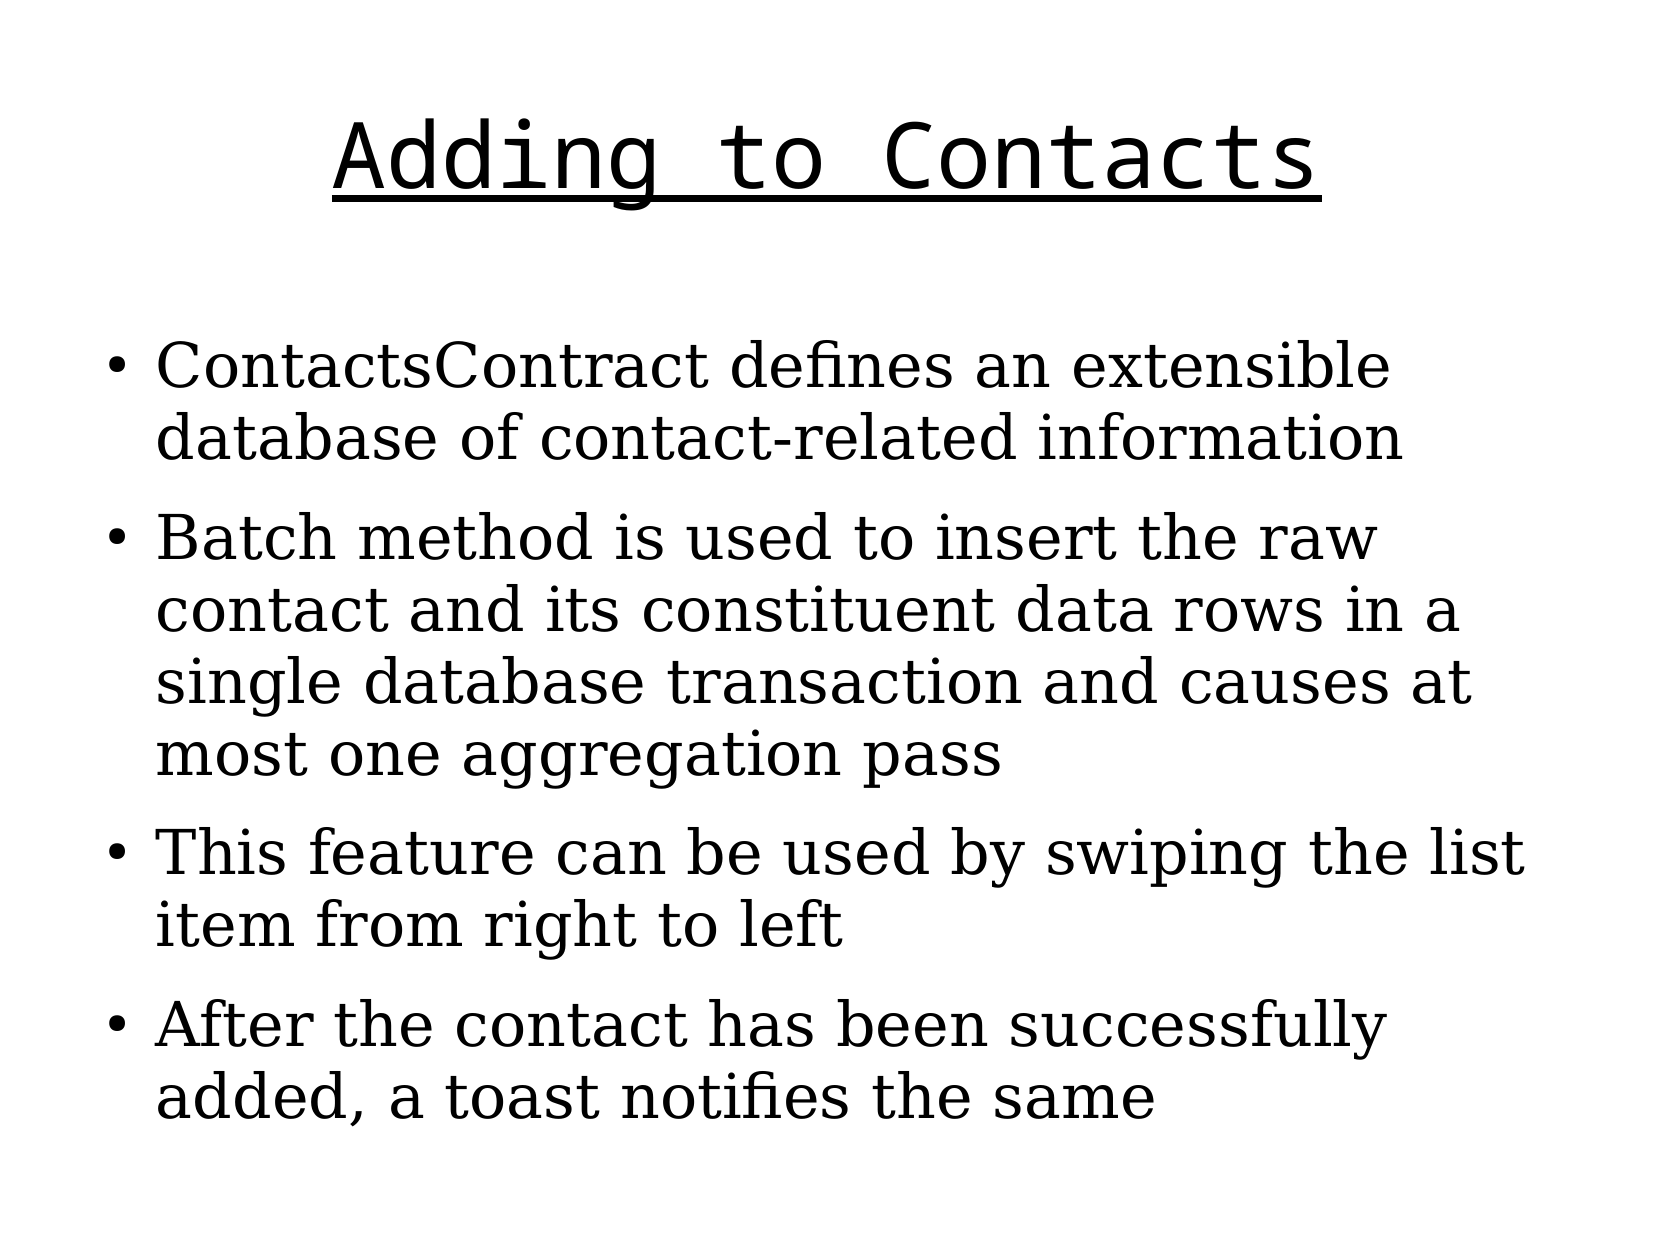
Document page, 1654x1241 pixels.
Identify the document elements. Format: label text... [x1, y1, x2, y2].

title Adding to Contacts [82, 49, 1571, 257]
list ContactsContract defines an extensible database of contact-related information Batch method is used to insert the raw contact and its constituent data rows in a single database transaction and causes at most one aggregation pass This feature can be used by swiping the list item from right to left After the contact has been successfully added, a toast notifies the same [90, 330, 1546, 1141]
